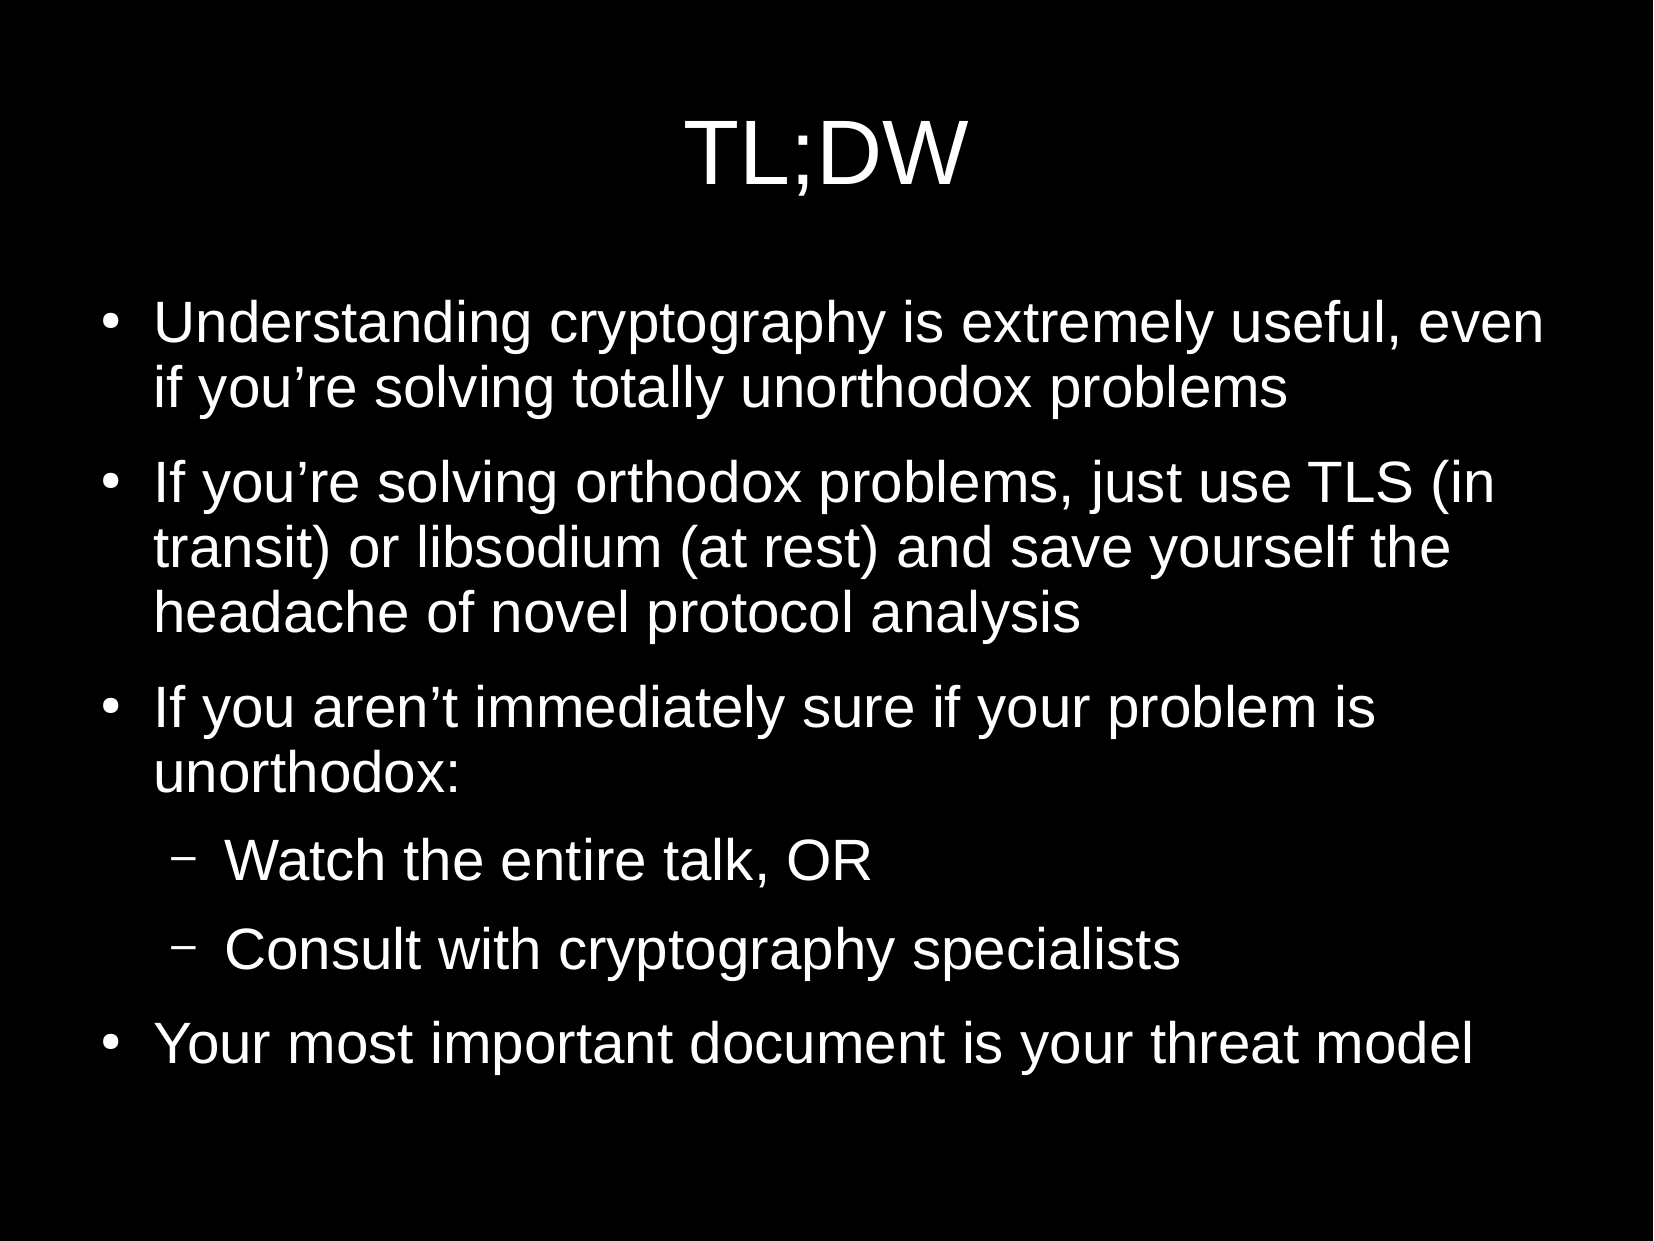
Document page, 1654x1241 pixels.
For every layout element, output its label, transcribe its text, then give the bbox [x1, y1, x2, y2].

list Understanding cryptography is extremely useful, even if you’re solving totally unorthodox problems If you’re solving orthodox problems, just use TLS (in transit) or libsodium (at rest) and save yourself the headache of novel protocol analysis If you aren’t immediately sure if your problem is unorthodox: Watch the entire talk, OR Consult with cryptography specialists Your most important document is your threat model [82, 290, 1571, 1201]
title TL;DW [82, 49, 1571, 257]
